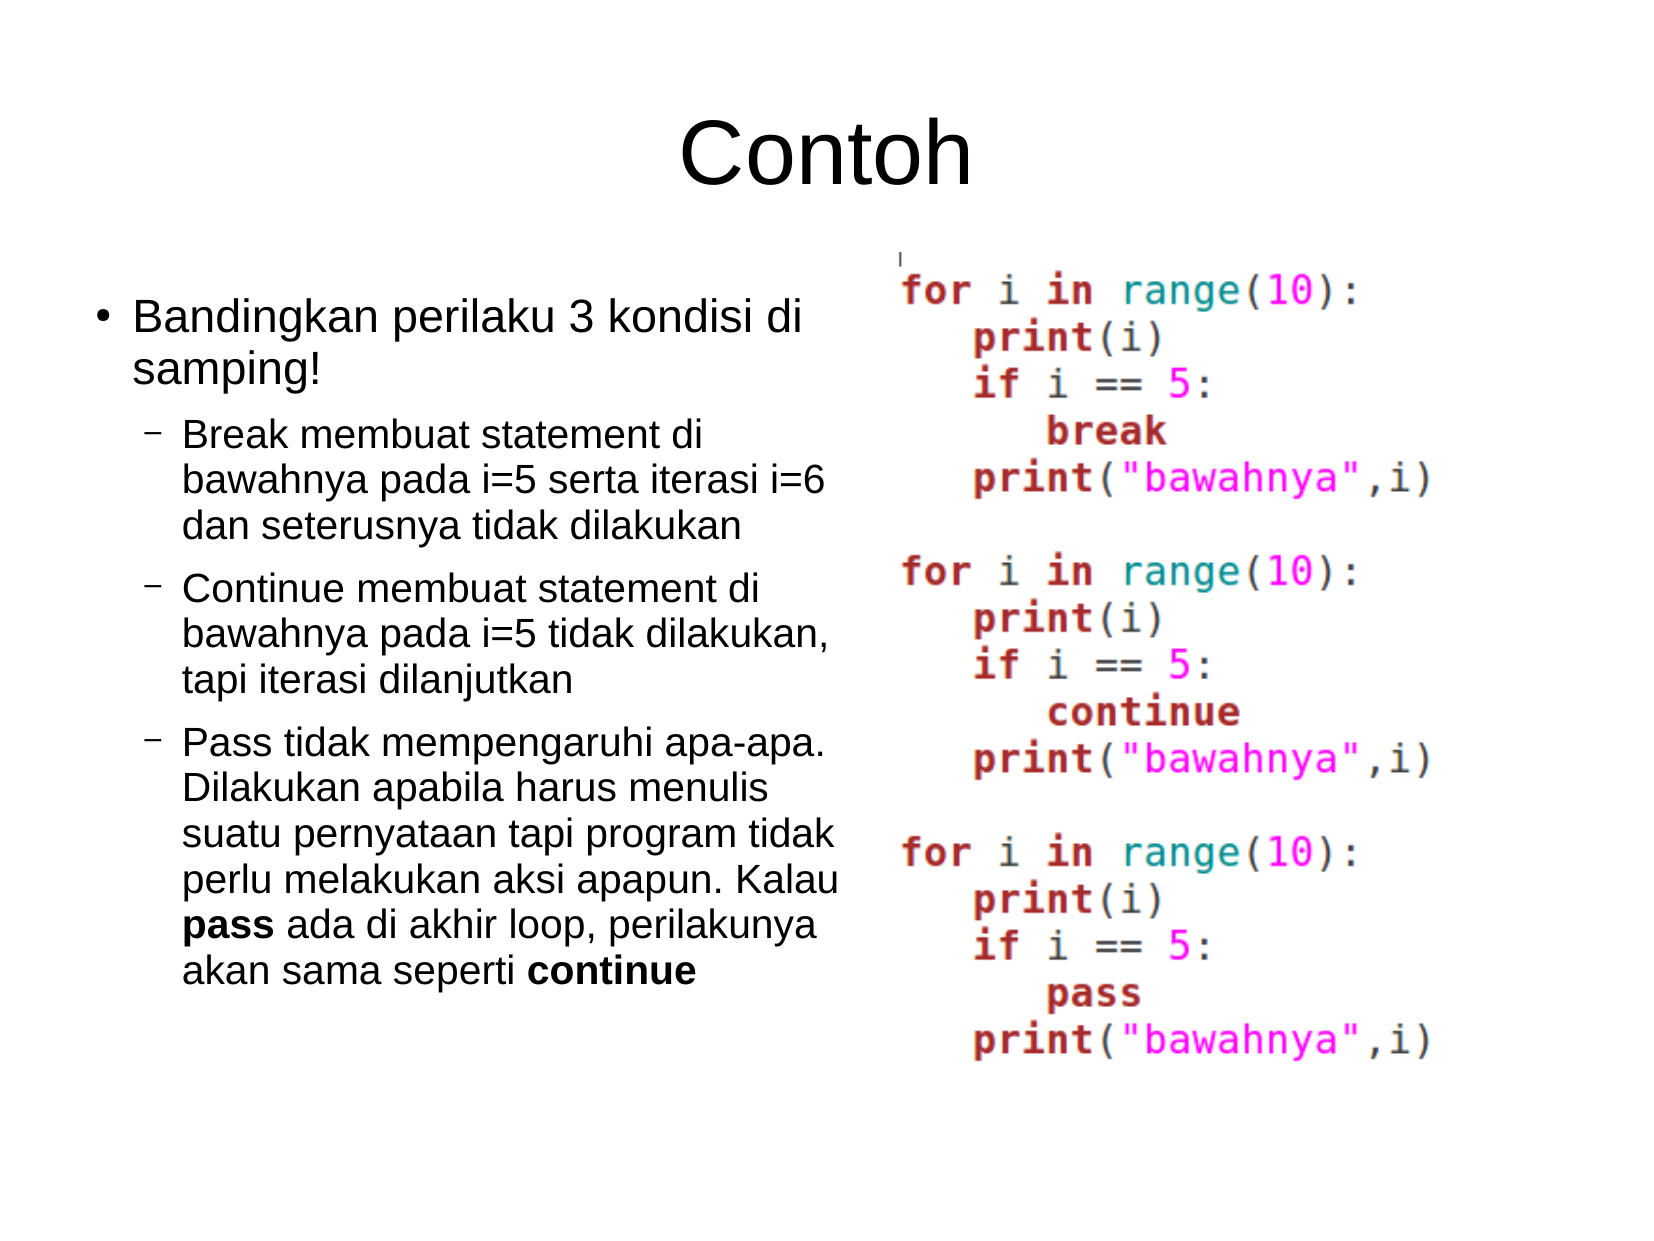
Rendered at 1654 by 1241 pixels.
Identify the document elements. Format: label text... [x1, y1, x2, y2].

list Bandingkan perilaku 3 kondisi di samping! Break membuat statement di bawahnya pada i=5 serta iterasi i=6 dan seterusnya tidak dilakukan Continue membuat statement di bawahnya pada i=5 tidak dilakukan, tapi iterasi dilanjutkan Pass tidak mempengaruhi apa-apa. Dilakukan apabila harus menulis suatu pernyataan tapi program tidak perlu melakukan aksi apapun. Kalau pass ada di akhir loop, perilakunya akan sama seperti continue [82, 290, 871, 1010]
picture [896, 252, 1531, 1096]
title Contoh [82, 49, 1571, 257]
